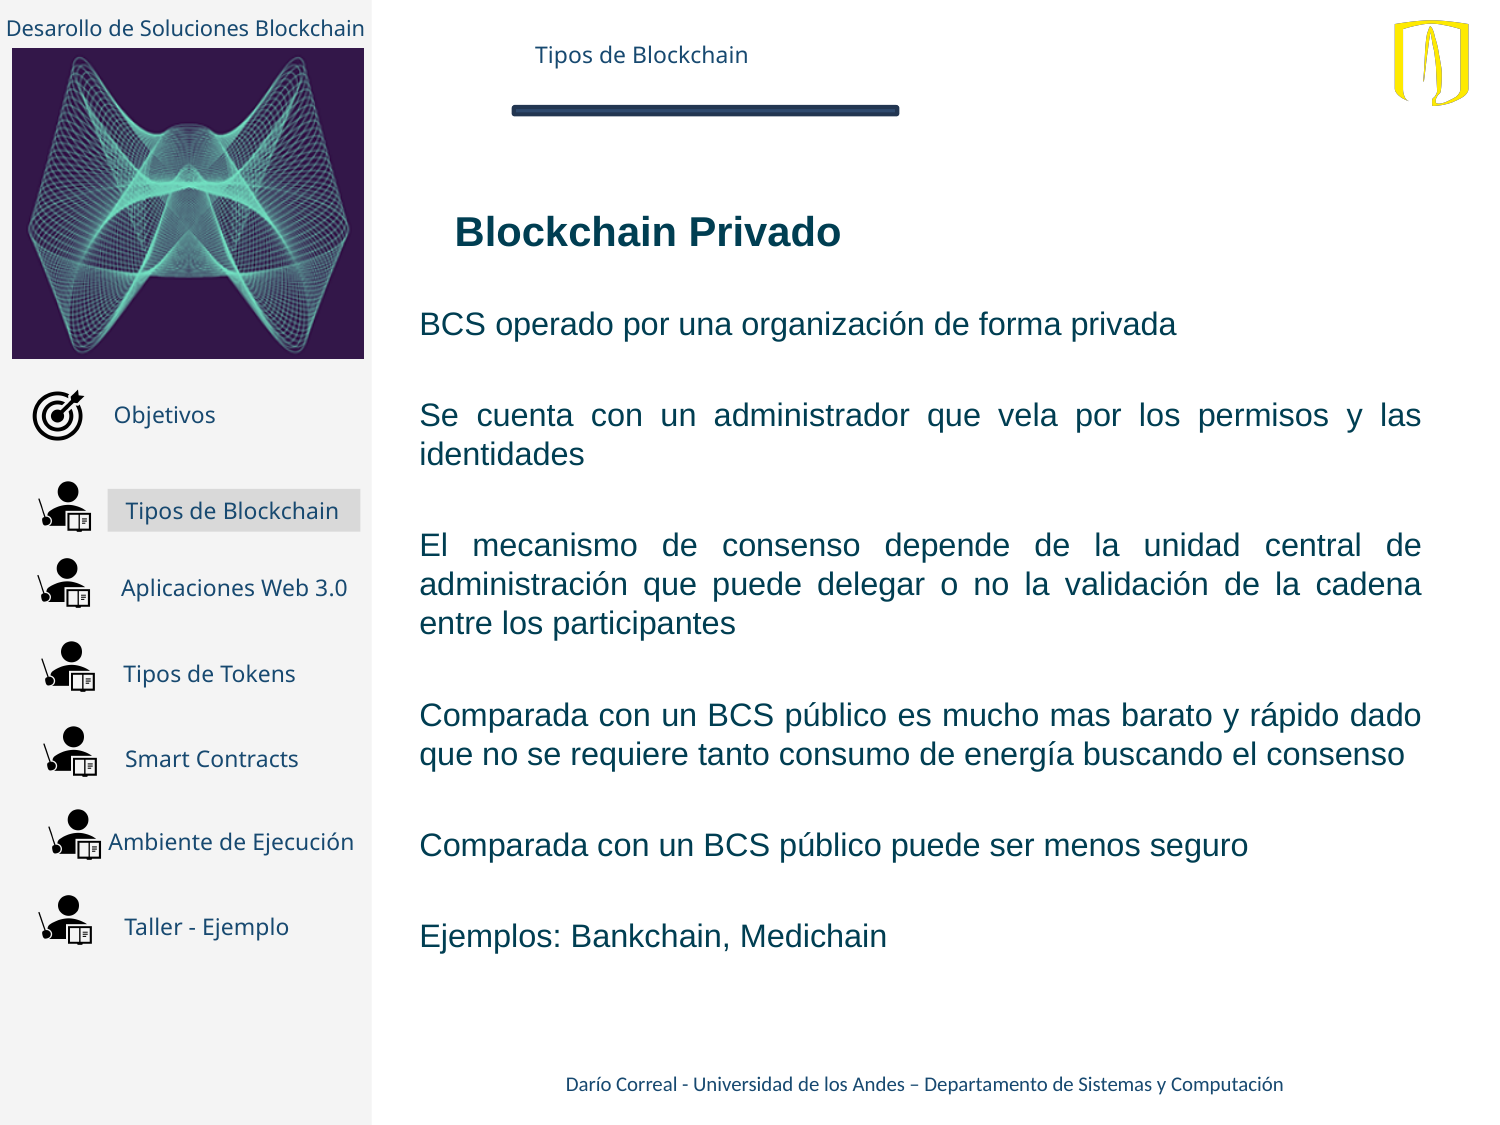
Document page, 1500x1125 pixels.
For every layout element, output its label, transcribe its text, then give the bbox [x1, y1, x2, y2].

list BCS operado por una organización de forma privada Se cuenta con un administrador que vela por los permisos y las identidades El mecanismo de consenso depende de la unidad central de administración que puede delegar o no la validación de la cadena entre los participantes Comparada con un BCS público es mucho mas barato y rápido dado que no se requiere tanto consumo de energía buscando el consenso Comparada con un BCS público puede ser menos seguro Ejemplos: Bankchain, Medichain [419, 302, 1424, 988]
picture [12, 48, 364, 359]
text_box Tipos de Blockchain [110, 489, 355, 532]
text_box Aplicaciones Web 3.0 [106, 566, 363, 609]
picture [1387, 19, 1476, 107]
picture [47, 800, 109, 863]
picture [37, 886, 100, 948]
picture [37, 472, 99, 535]
picture [40, 632, 103, 695]
title Blockchain Privado [454, 194, 1129, 265]
text_box [513, 107, 898, 115]
picture [42, 717, 105, 780]
picture [27, 384, 90, 446]
text_box Tipos de Tokens [108, 652, 312, 695]
text_box Darío Correal - Universidad de los Andes – Departamento de Sistemas y Computación [551, 1062, 1300, 1103]
text_box Smart Contracts [110, 737, 314, 780]
text_box Ambiente de Ejecución [63, 820, 370, 863]
text_box Tipos de Blockchain [520, 32, 764, 76]
text_box [107, 488, 361, 532]
picture [36, 549, 98, 611]
text_box Taller - Ejemplo [109, 905, 305, 948]
text_box Objetivos [98, 393, 231, 436]
